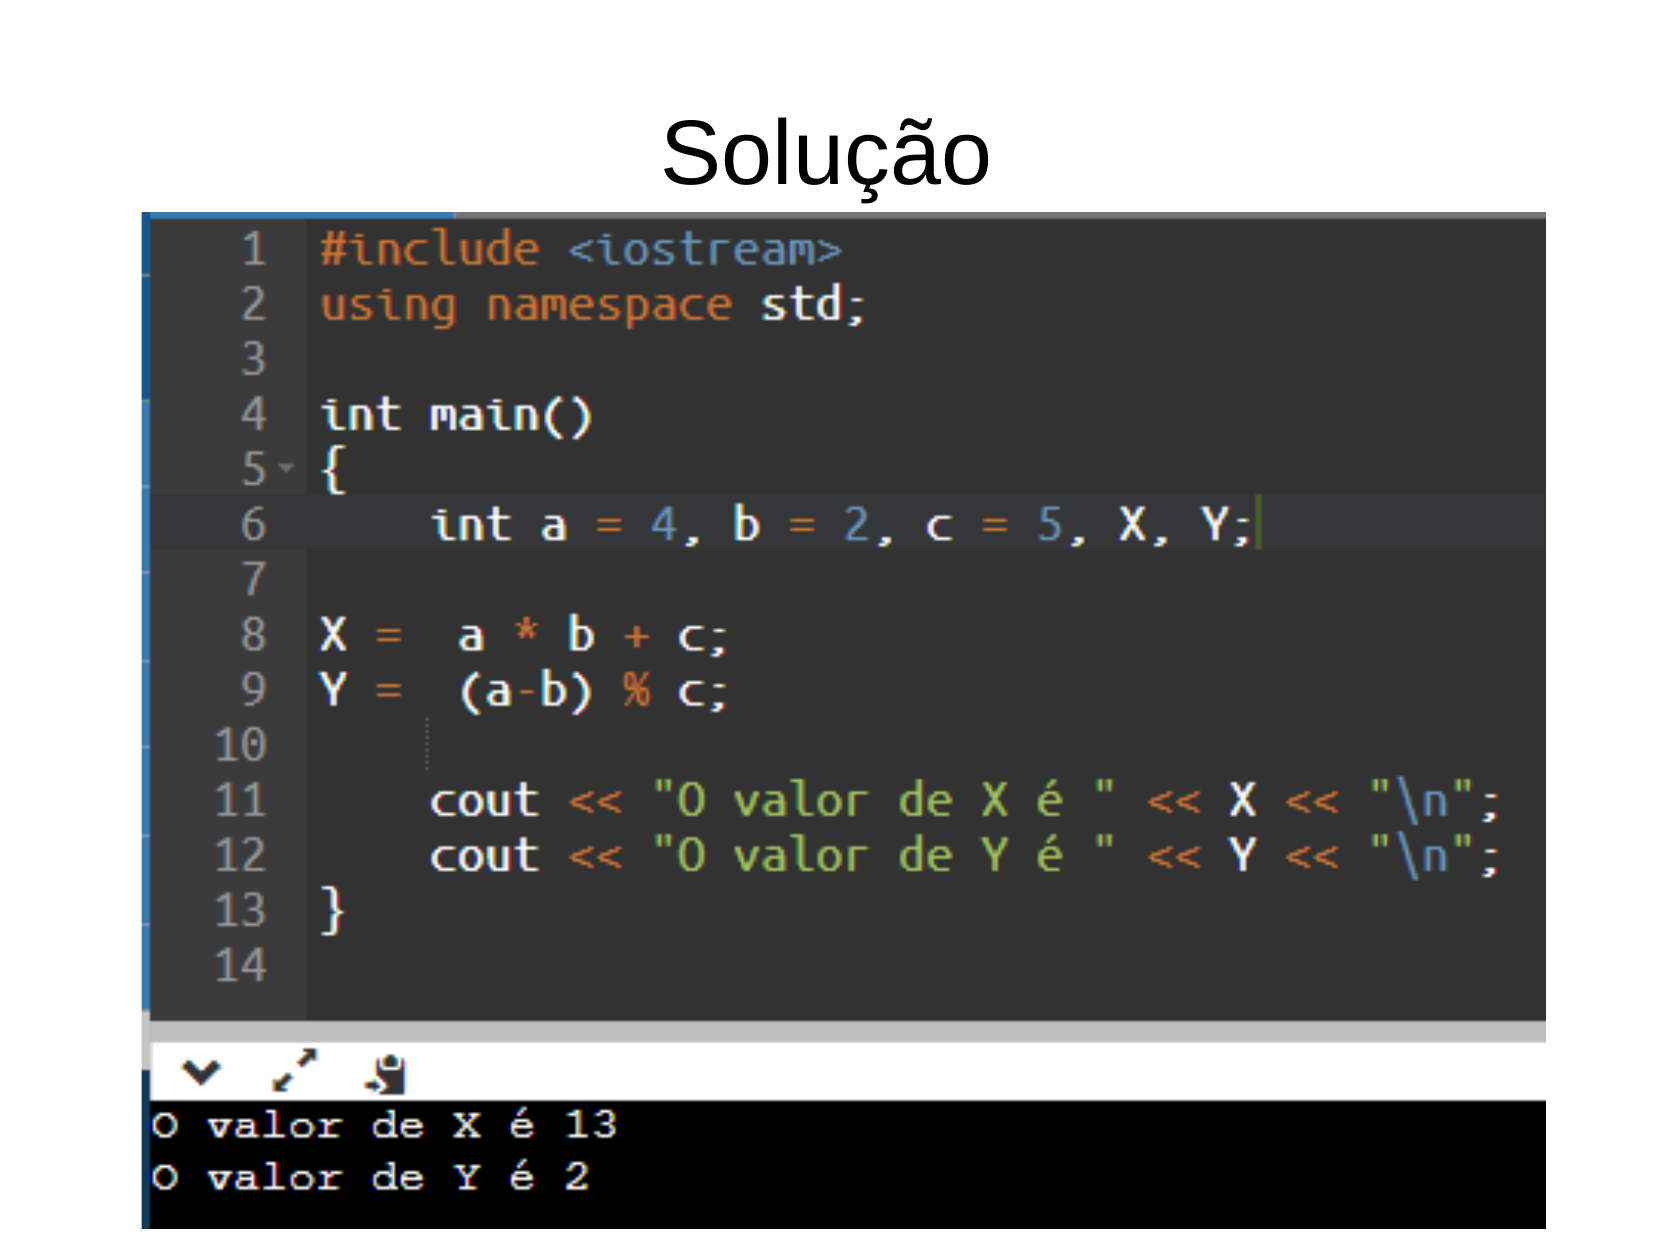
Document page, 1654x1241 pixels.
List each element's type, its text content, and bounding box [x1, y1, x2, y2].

title Solução [82, 49, 1571, 257]
picture [141, 212, 1546, 1229]
